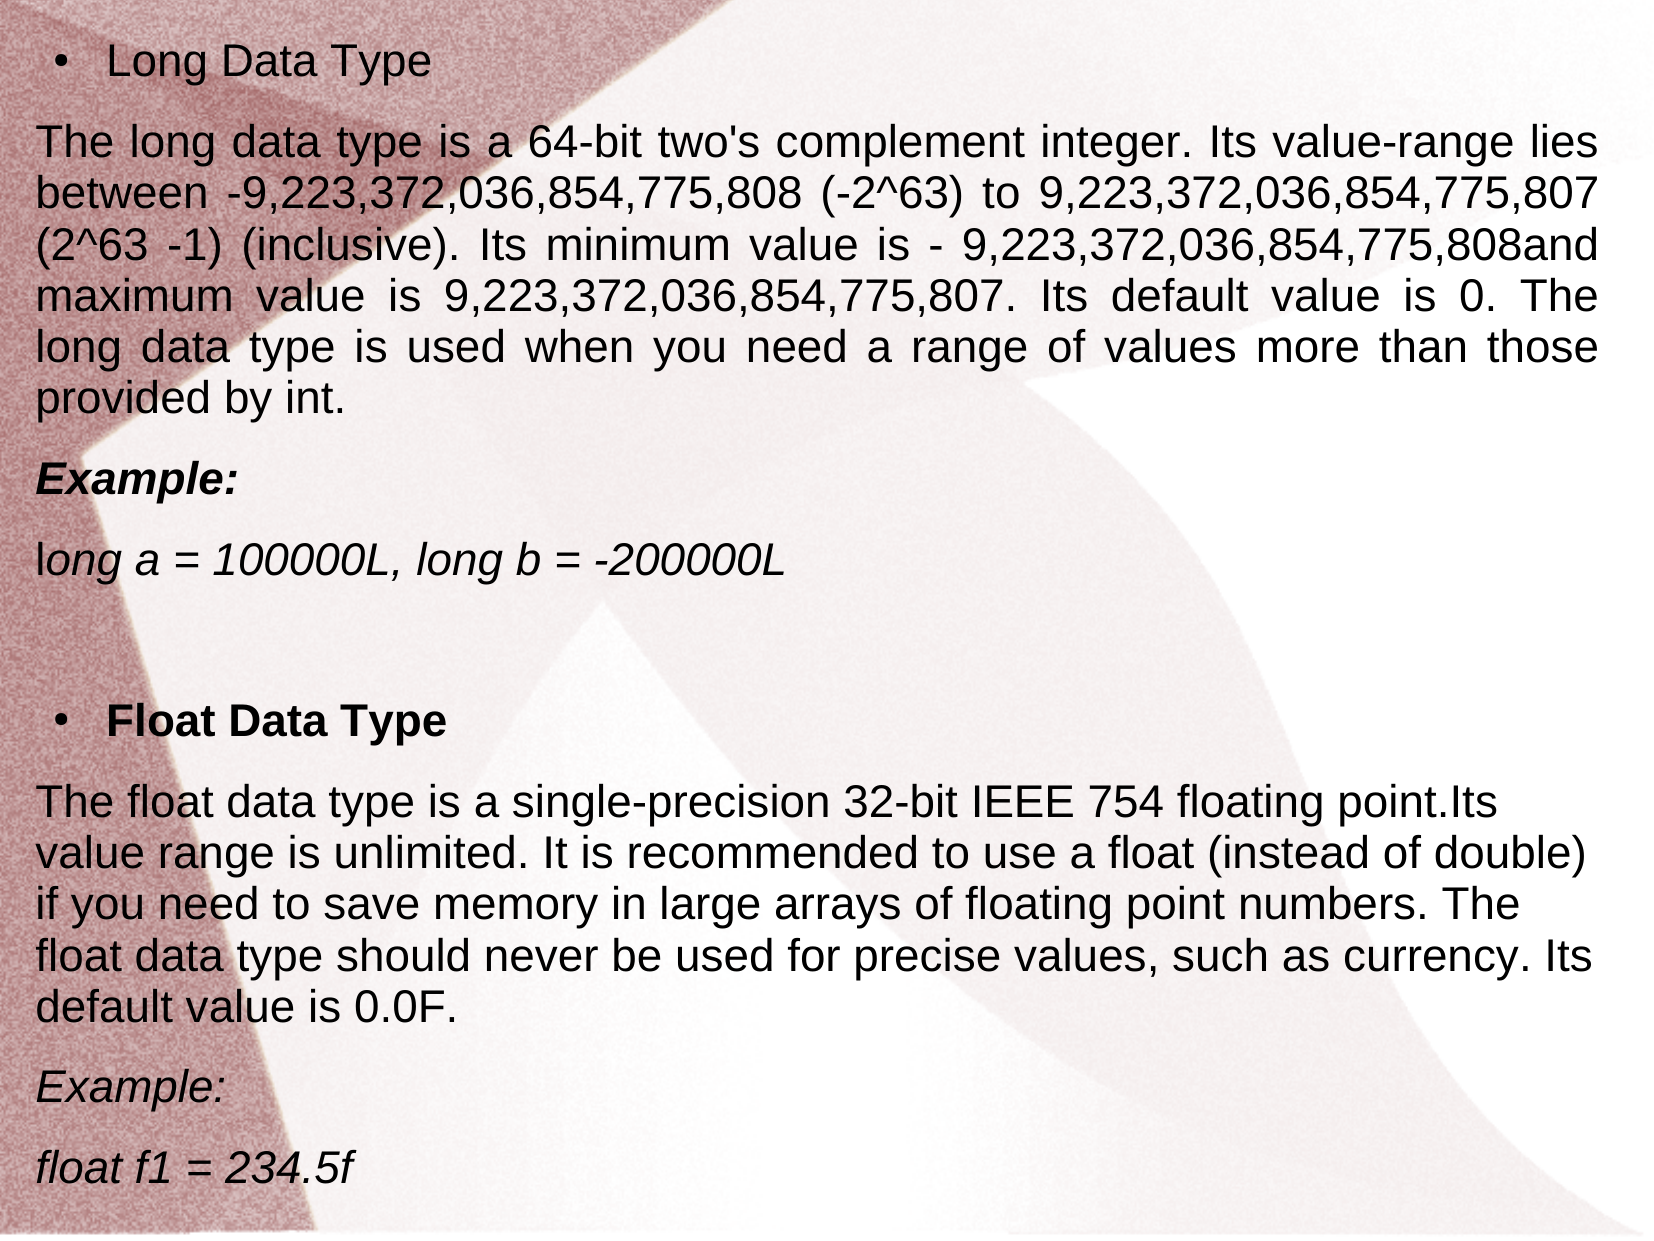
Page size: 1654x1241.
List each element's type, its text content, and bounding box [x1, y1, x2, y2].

picture [0, 0, 1654, 1241]
list Long Data Type The long data type is a 64-bit two's complement integer. Its value-range lies between -9,223,372,036,854,775,808 (-2^63) to 9,223,372,036,854,775,807 (2^63 -1) (inclusive). Its minimum value is - 9,223,372,036,854,775,808and maximum value is 9,223,372,036,854,775,807. Its default value is 0. The long data type is used when you need a range of values more than those provided by int. Example: long a = 100000L, long b = -200000L Float Data Type The float data type is a single-precision 32-bit IEEE 754 floating point.Its value range is unlimited. It is recommended to use a float (instead of double) if you need to save memory in large arrays of floating point numbers. The float data type should never be used for precise values, such as currency. Its default value is 0.0F. Example: float f1 = 234.5f [35, 35, 1601, 1193]
